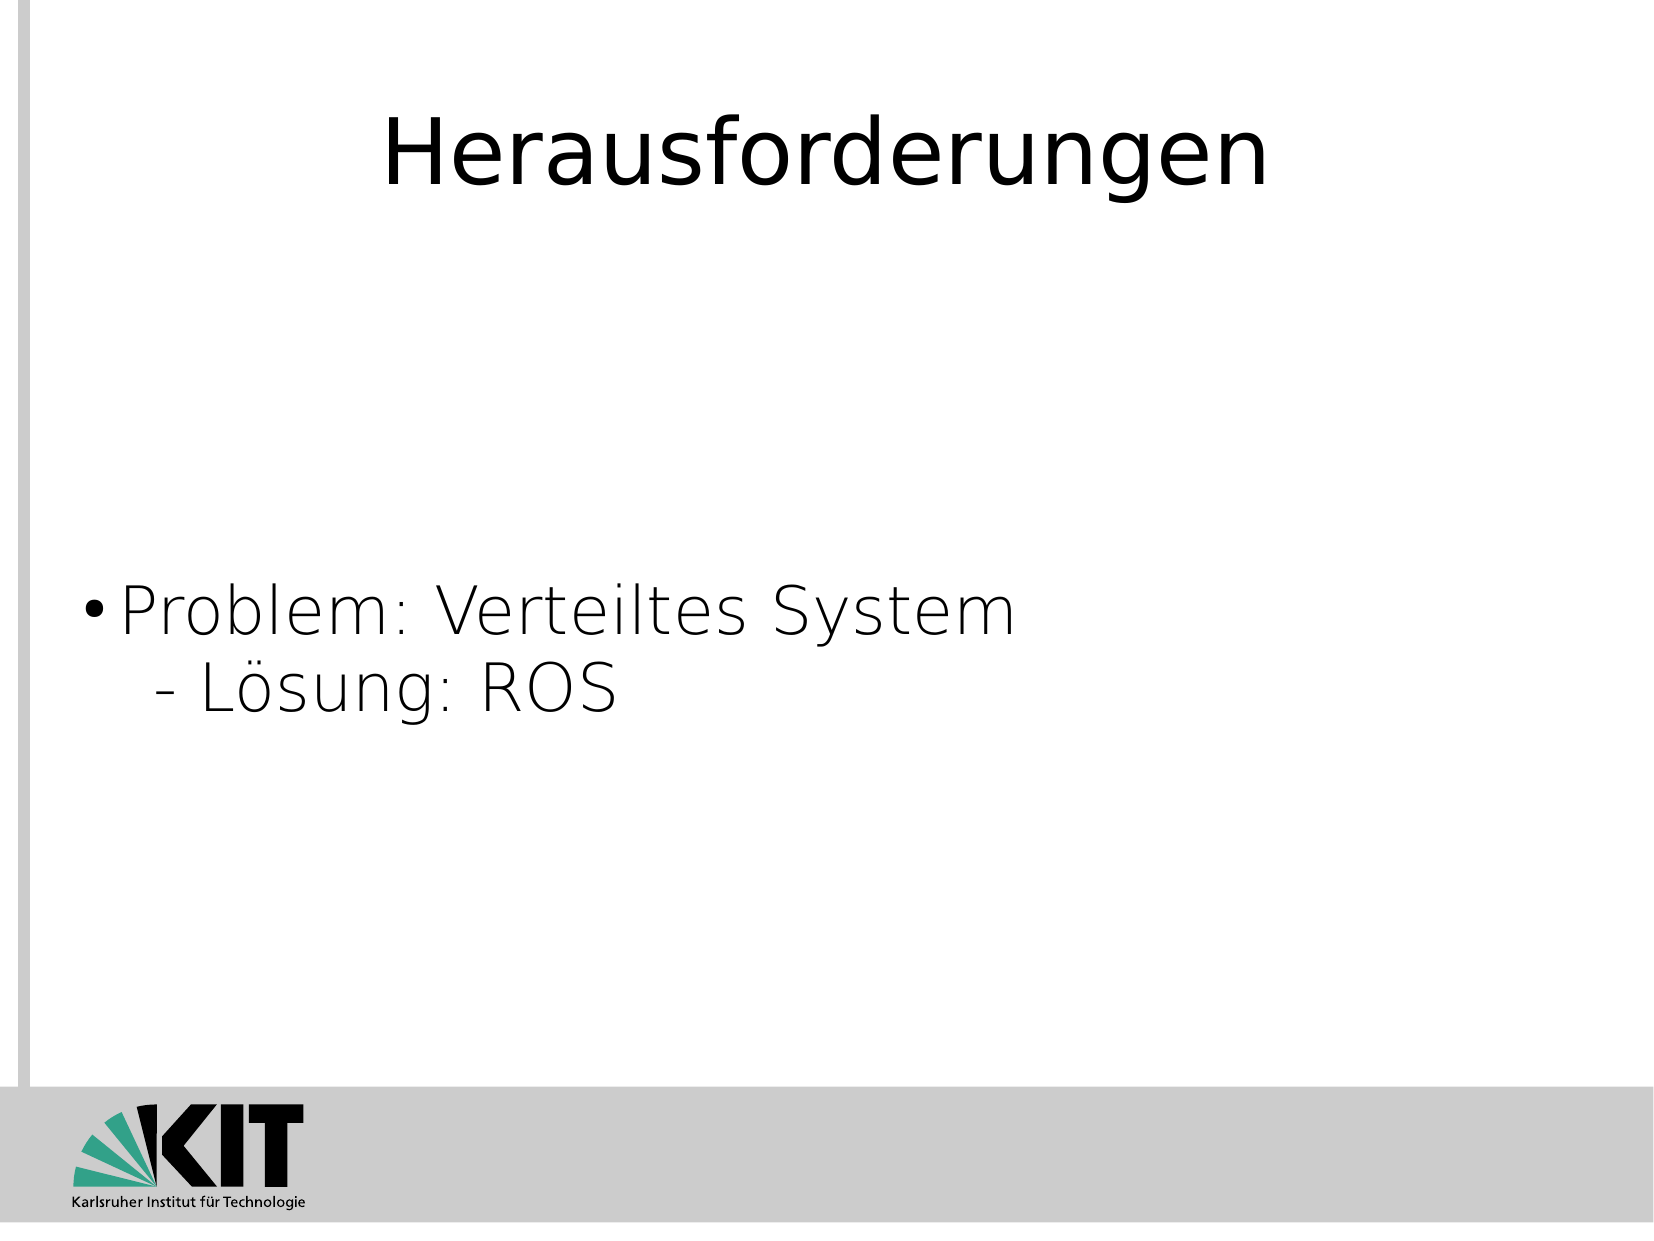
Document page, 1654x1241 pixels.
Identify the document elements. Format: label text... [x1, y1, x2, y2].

text_box [0, 1086, 1654, 1223]
subtitle Problem: Verteiltes System - Lösung: ROS [82, 290, 1571, 1010]
title Herausforderungen [82, 49, 1571, 257]
picture [70, 1098, 308, 1217]
